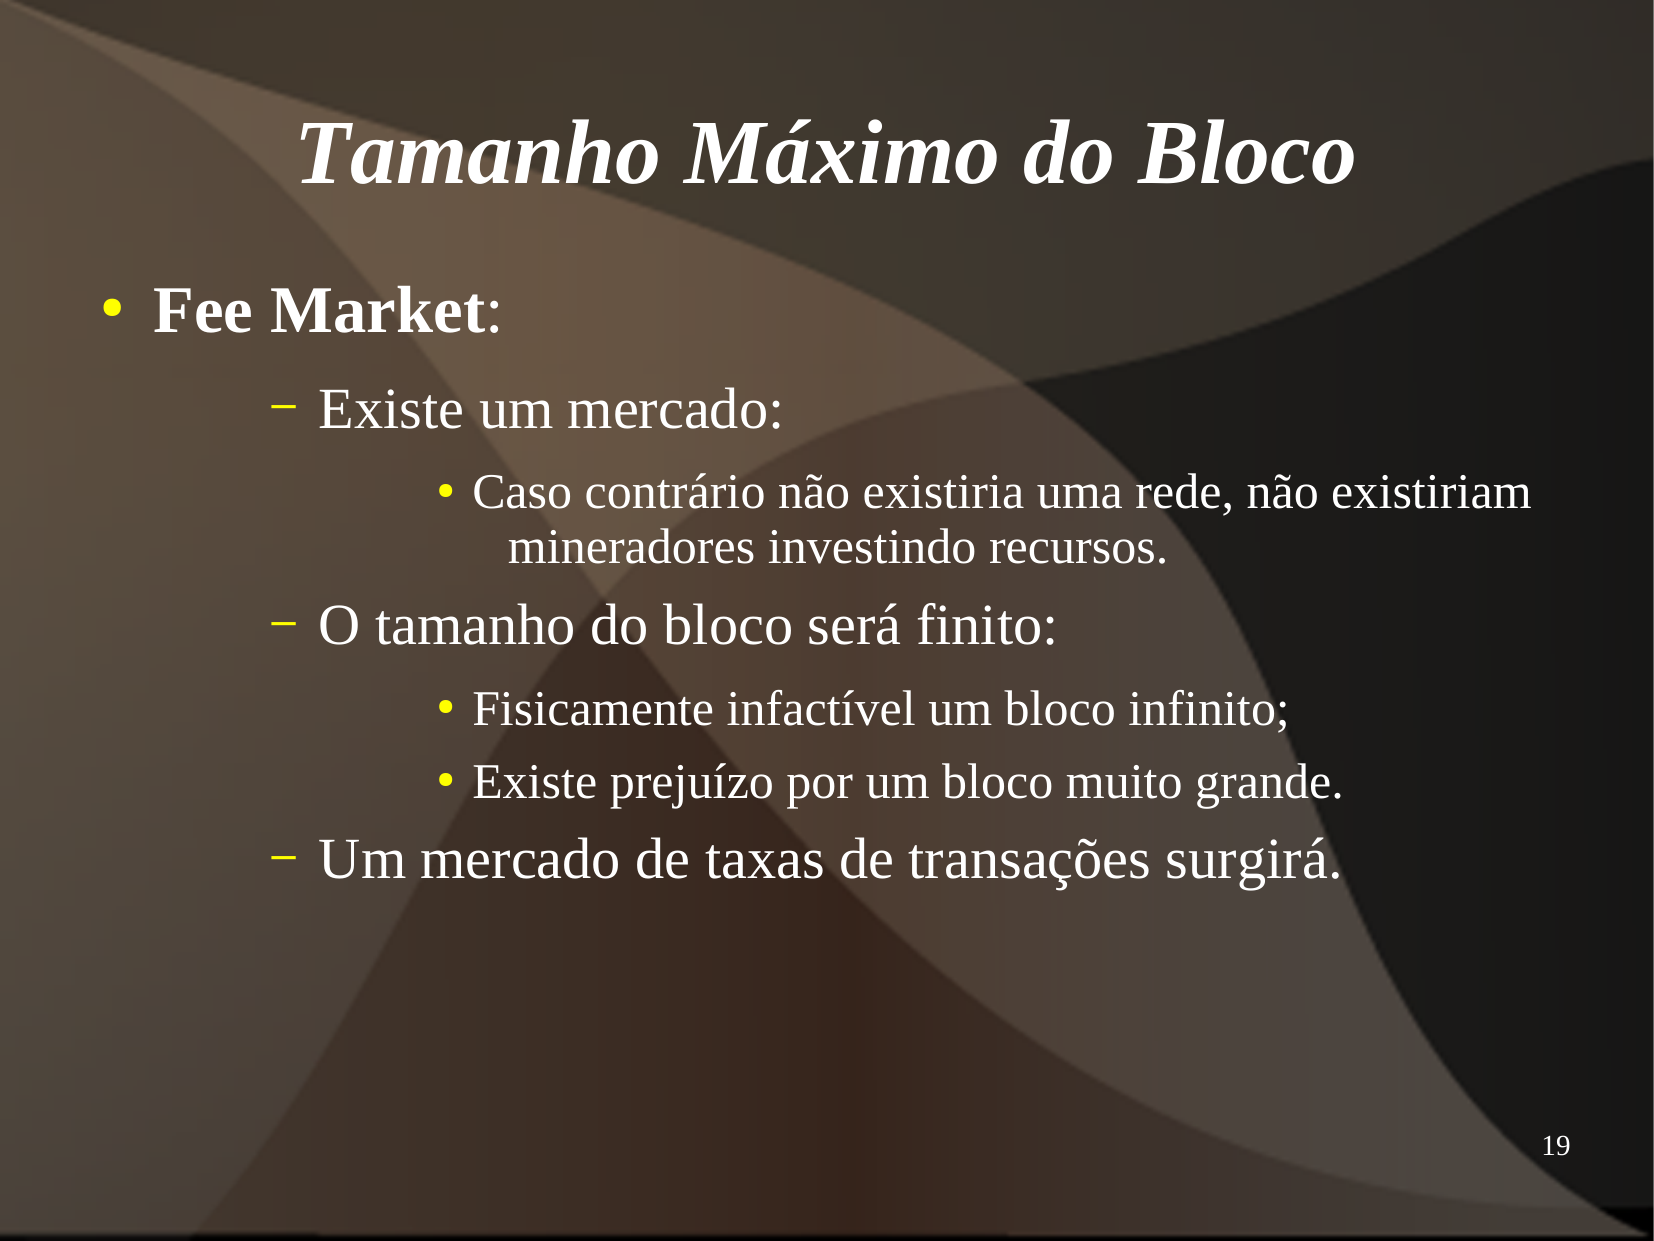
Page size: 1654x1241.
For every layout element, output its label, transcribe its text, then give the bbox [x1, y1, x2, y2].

picture [0, 0, 1654, 1241]
title Tamanho Máximo do Bloco [82, 49, 1571, 257]
list Fee Market: Existe um mercado: Caso contrário não existiria uma rede, não existiriam mineradores investindo recursos. O tamanho do bloco será finito: Fisicamente infactível um bloco infinito; Existe prejuízo por um bloco muito grande. Um mercado de taxas de transações surgirá. [82, 272, 1571, 977]
